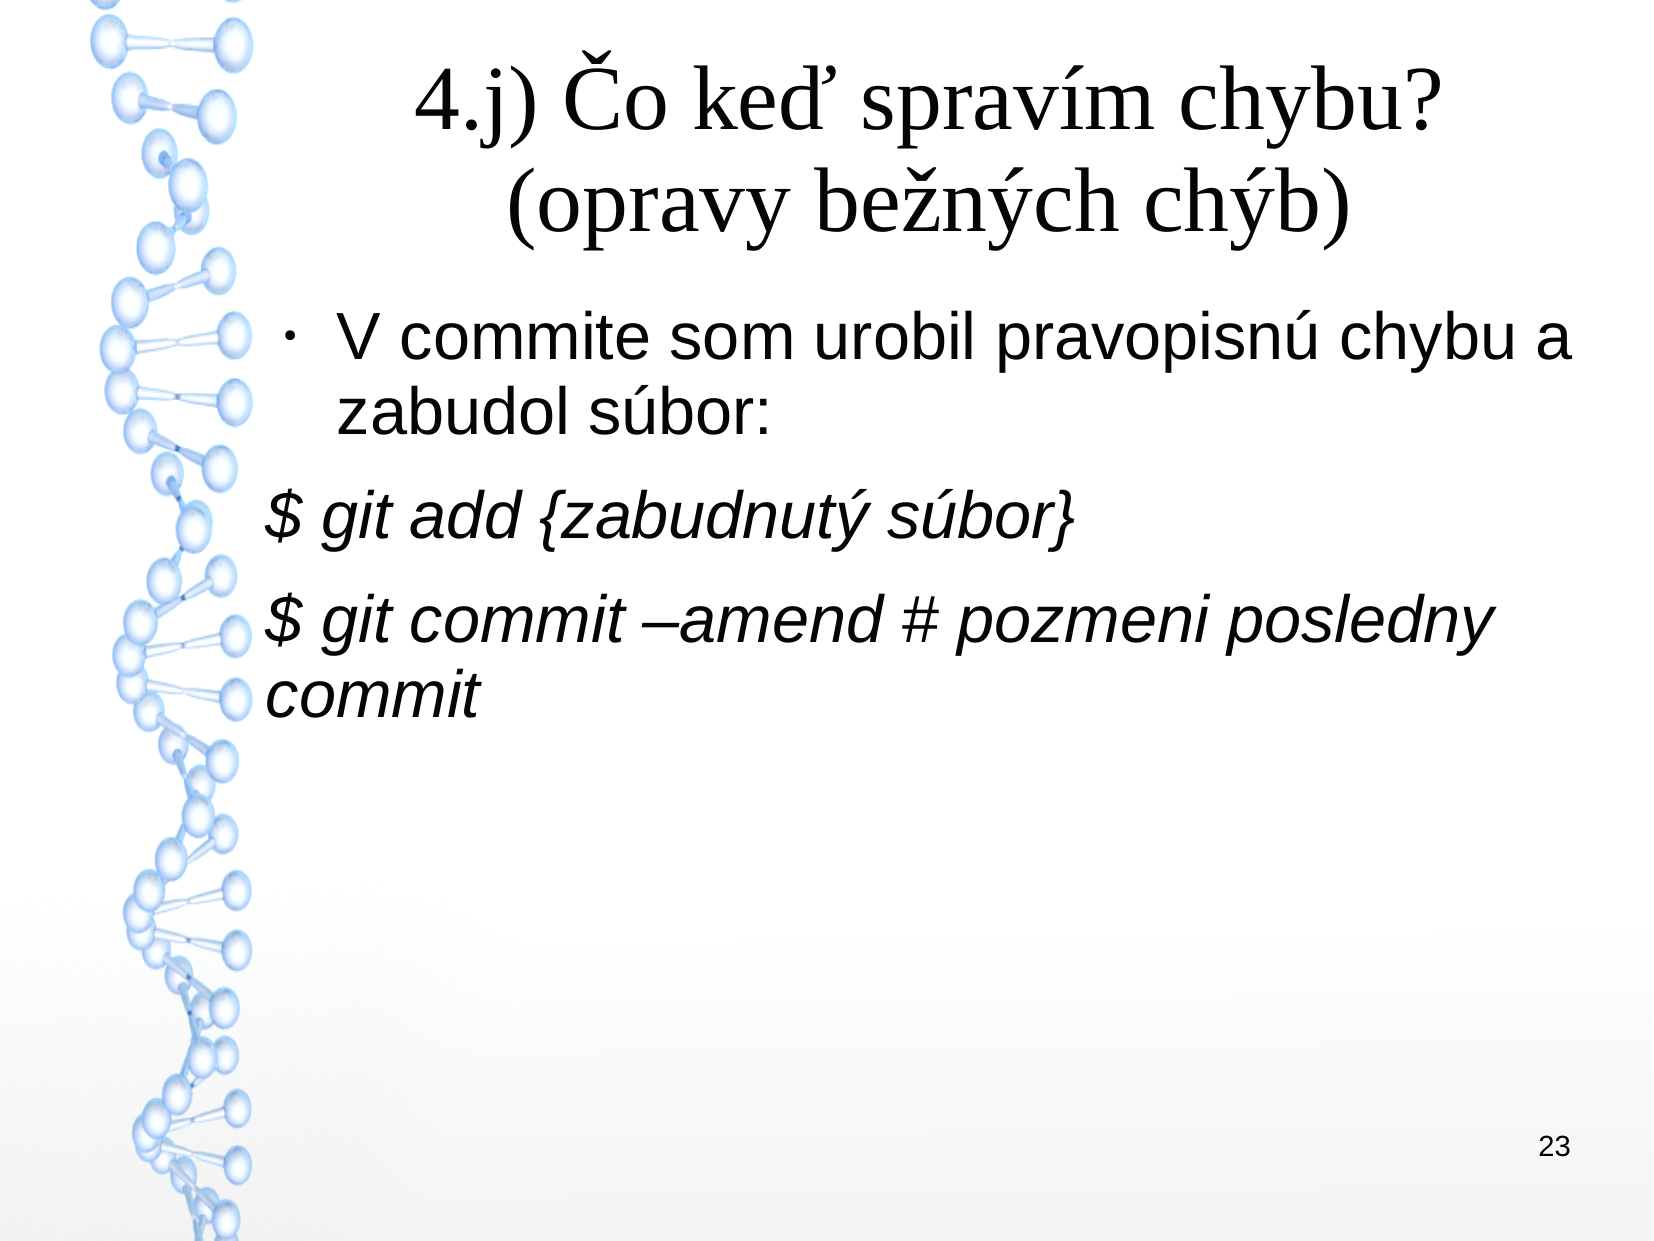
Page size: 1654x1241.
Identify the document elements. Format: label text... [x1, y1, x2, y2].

picture [0, 0, 1654, 1241]
list V commite som urobil pravopisnú chybu a zabudol súbor: $ git add {zabudnutý súbor} $ git commit –amend # pozmeni posledny commit [265, 299, 1595, 1019]
title 4.j) Čo keď spravím chybu? (opravy bežných chýb) [265, 47, 1595, 252]
